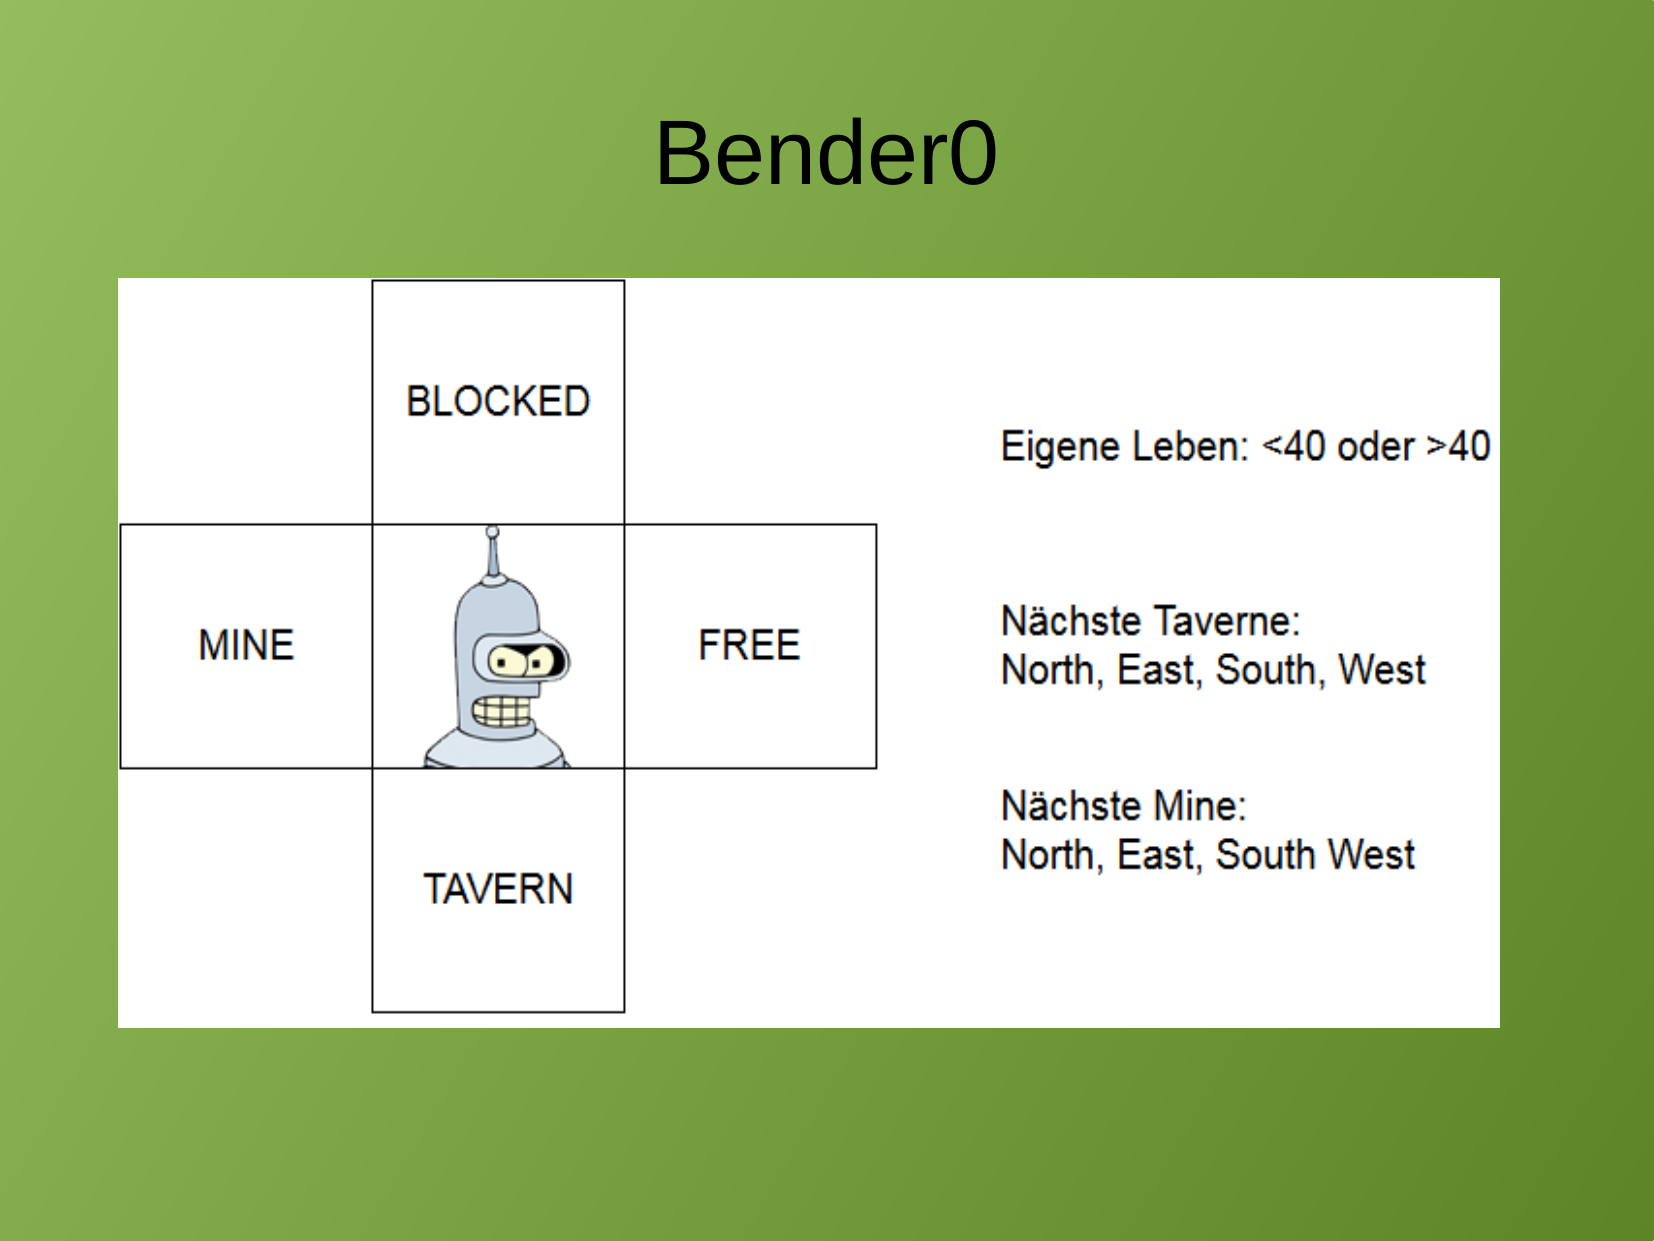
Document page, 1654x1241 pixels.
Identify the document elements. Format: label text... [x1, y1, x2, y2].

title Bender0 [82, 49, 1571, 257]
picture [118, 278, 1501, 1028]
